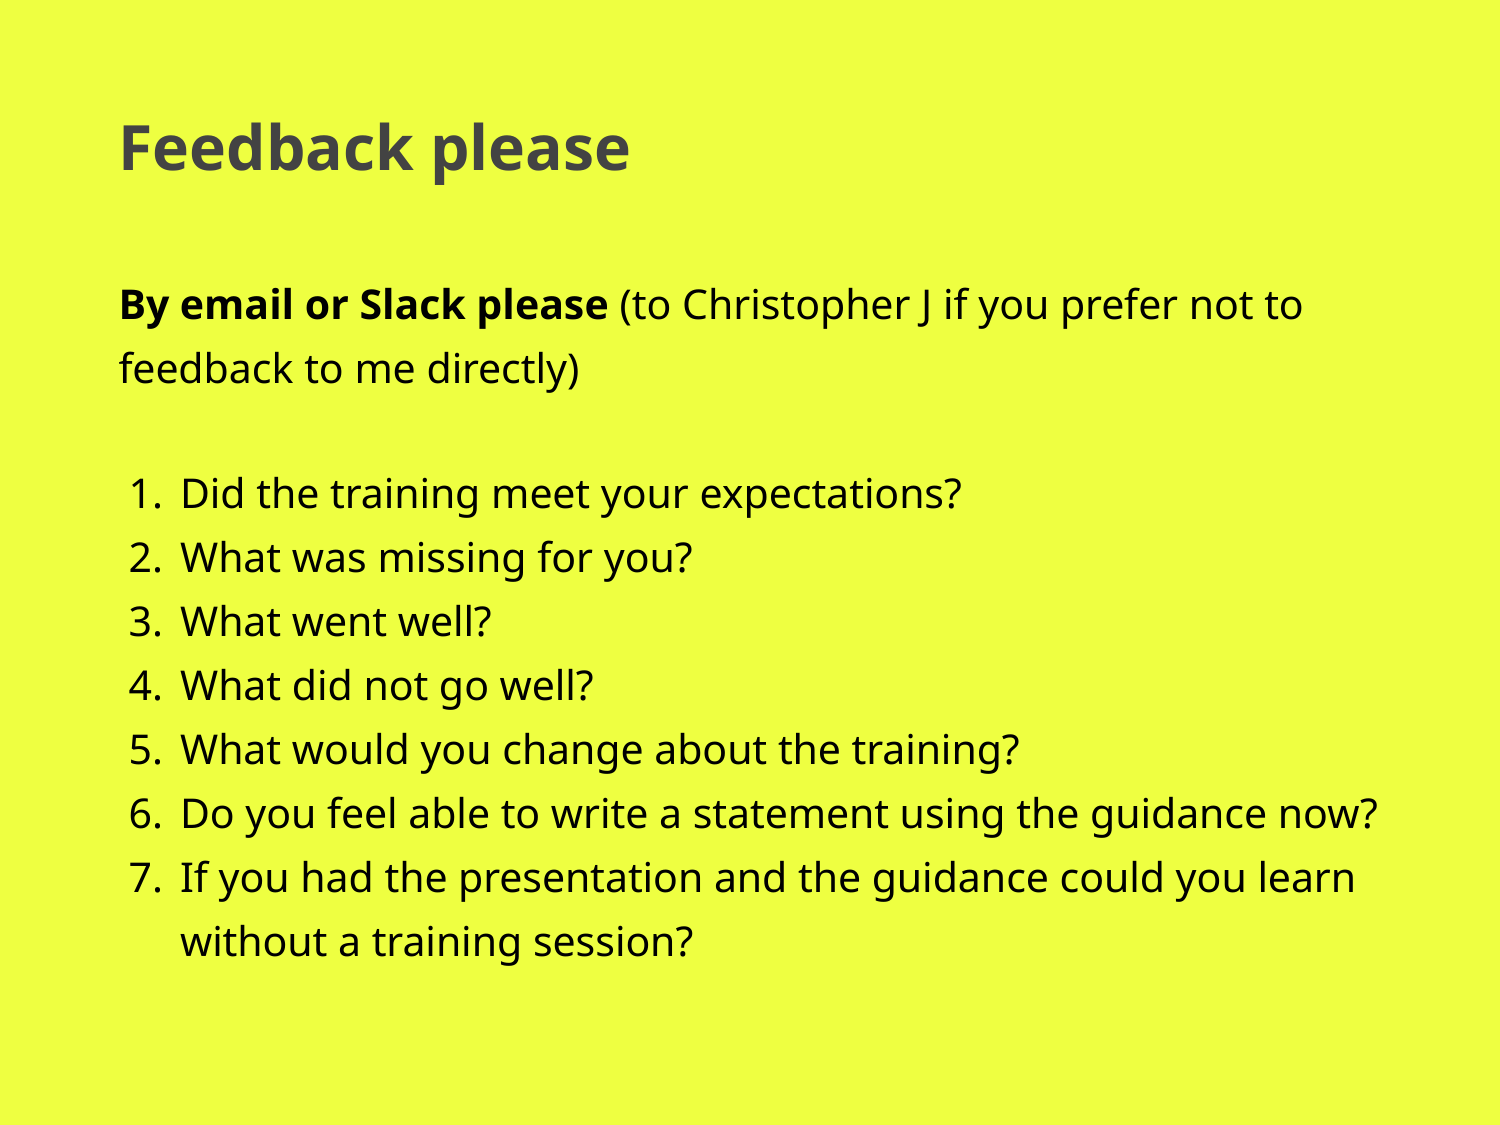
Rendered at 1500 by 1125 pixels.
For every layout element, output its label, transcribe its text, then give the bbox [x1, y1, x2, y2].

list By email or Slack please (to Christopher J if you prefer not to feedback to me directly) Did the training meet your expectations? What was missing for you? What went well? What did not go well? What would you change about the training? Do you feel able to write a statement using the guidance now? If you had the presentation and the guidance could you learn without a training session? [103, 252, 1397, 1000]
title Feedback please [103, 89, 1397, 215]
